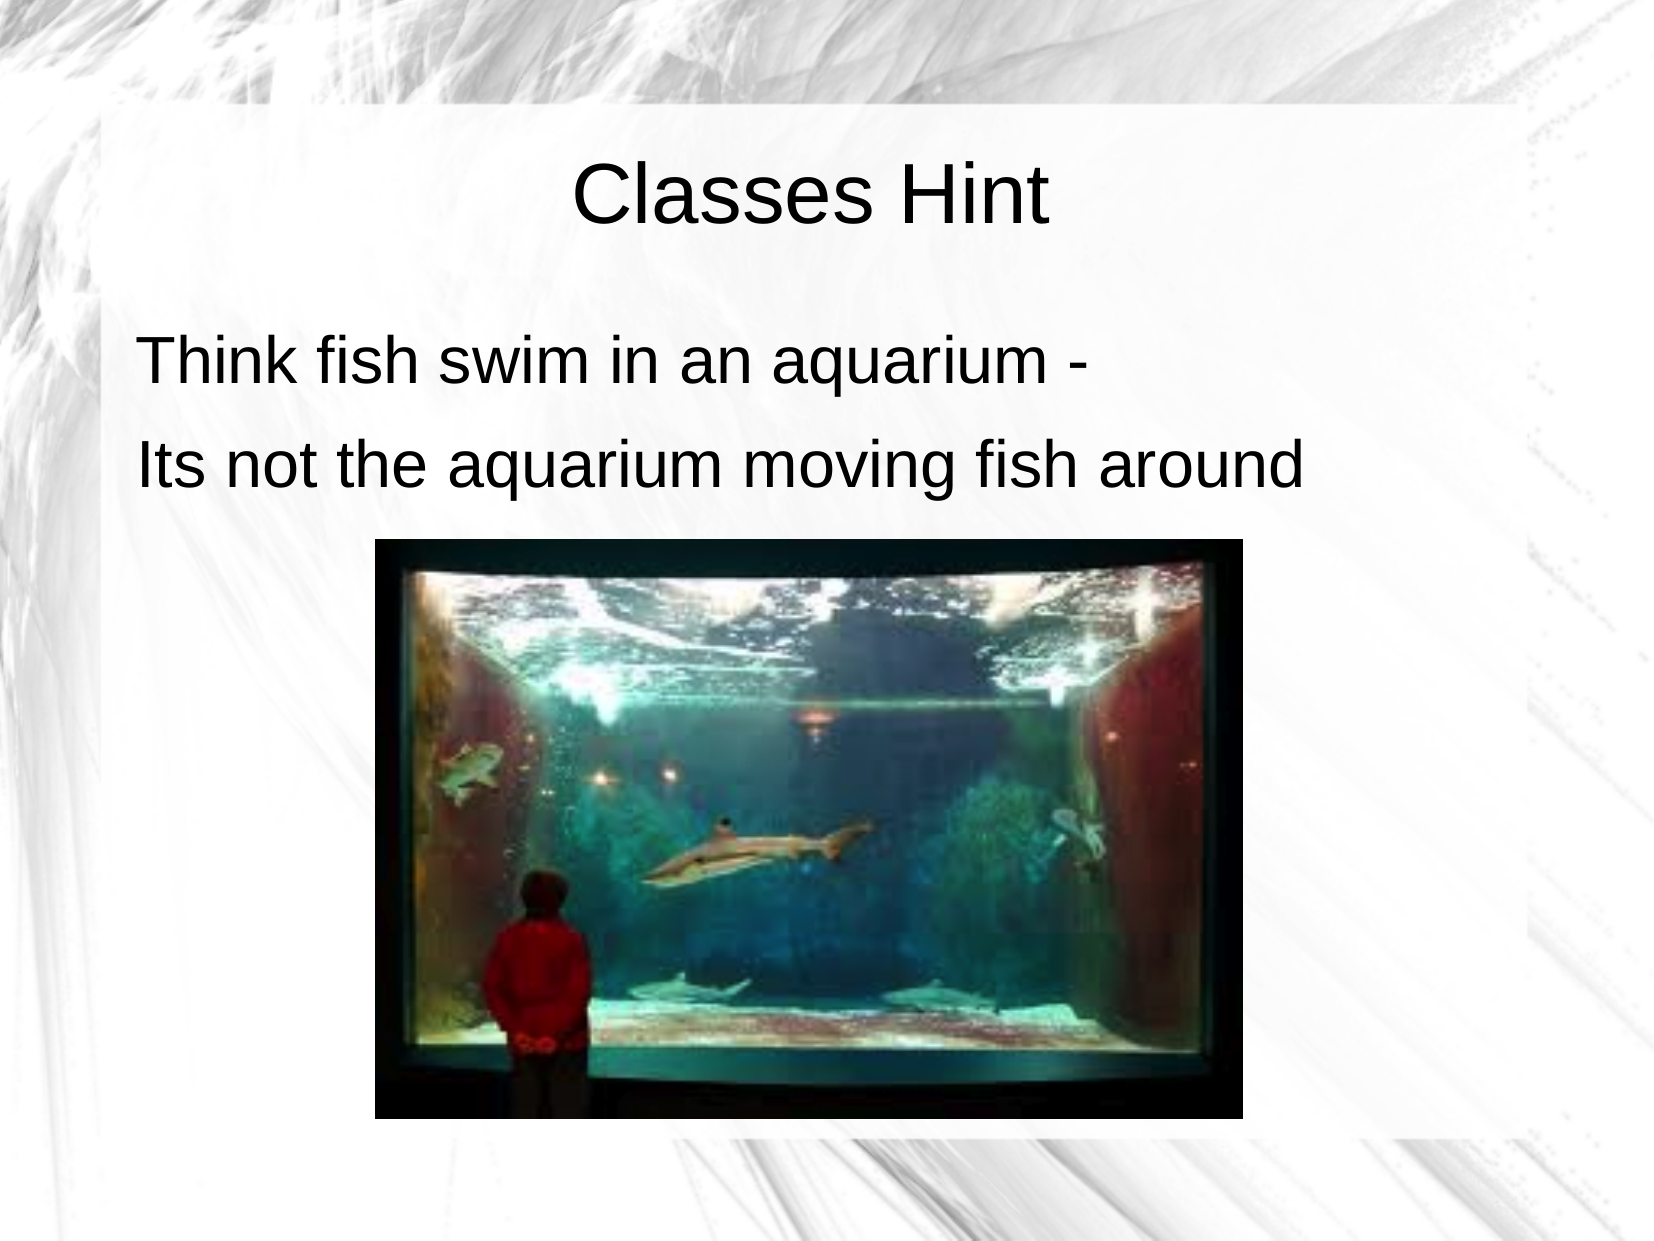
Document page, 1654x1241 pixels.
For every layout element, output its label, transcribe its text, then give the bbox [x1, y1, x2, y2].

list Think fish swim in an aquarium - Its not the aquarium moving fish around [118, 319, 1569, 944]
picture [0, 0, 1654, 1241]
title Classes Hint [118, 112, 1505, 279]
